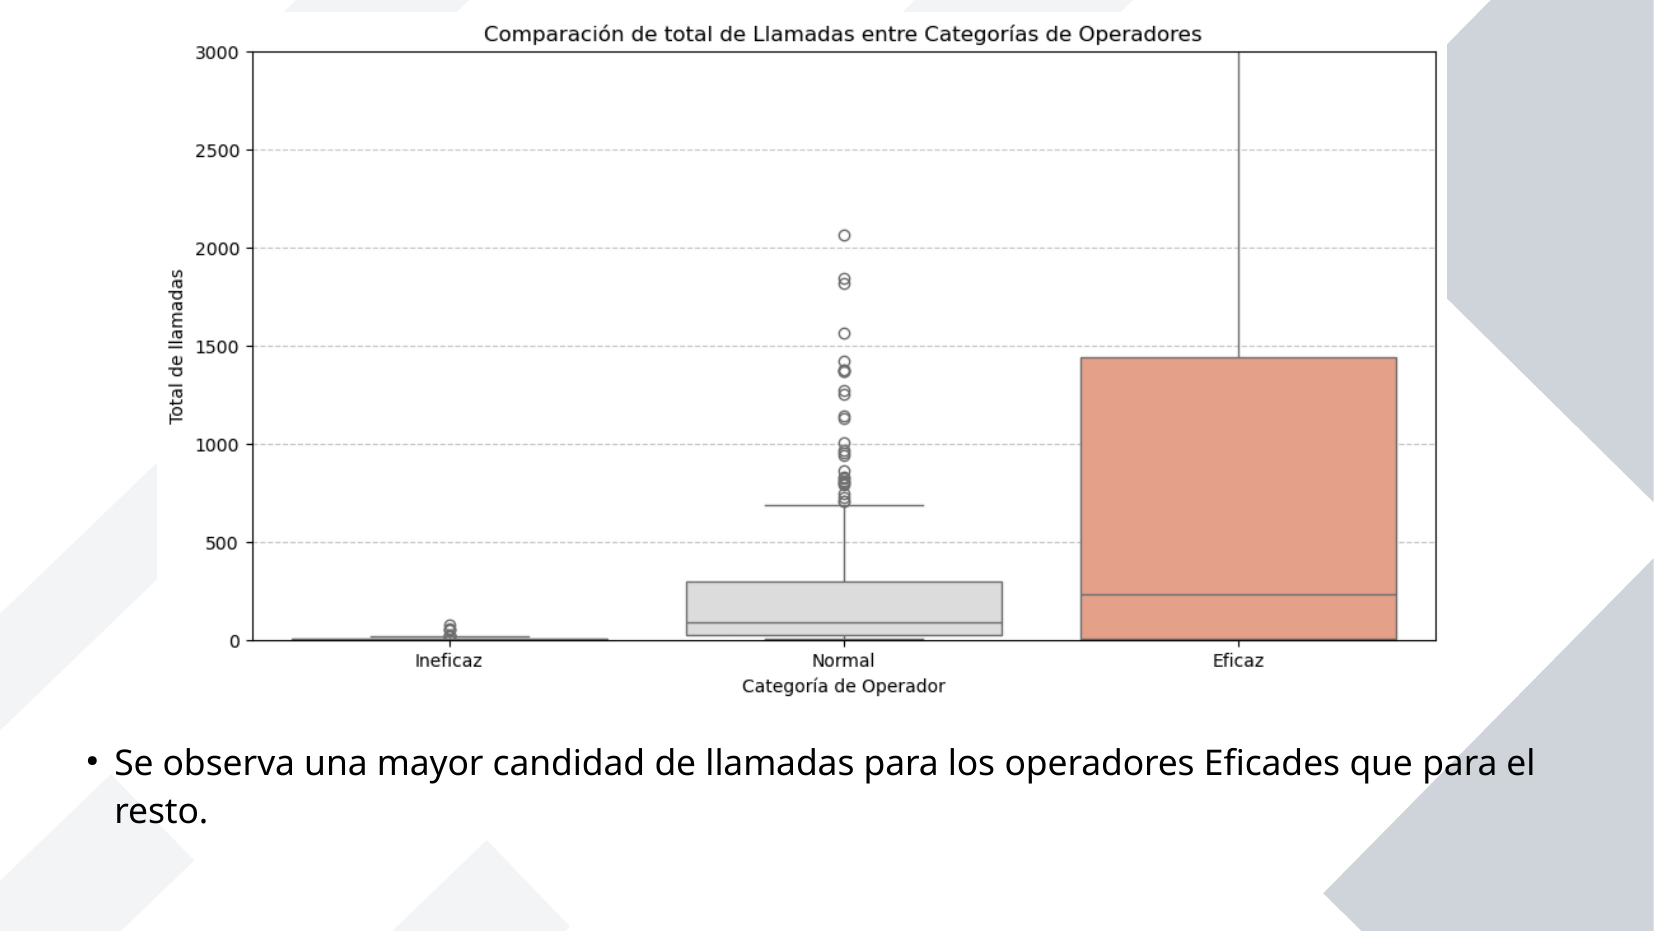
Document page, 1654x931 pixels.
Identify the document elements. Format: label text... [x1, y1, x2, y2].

picture [157, 12, 1447, 709]
list Se observa una mayor candidad de llamadas para los operadores Eficades que para el resto. [76, 738, 1565, 835]
